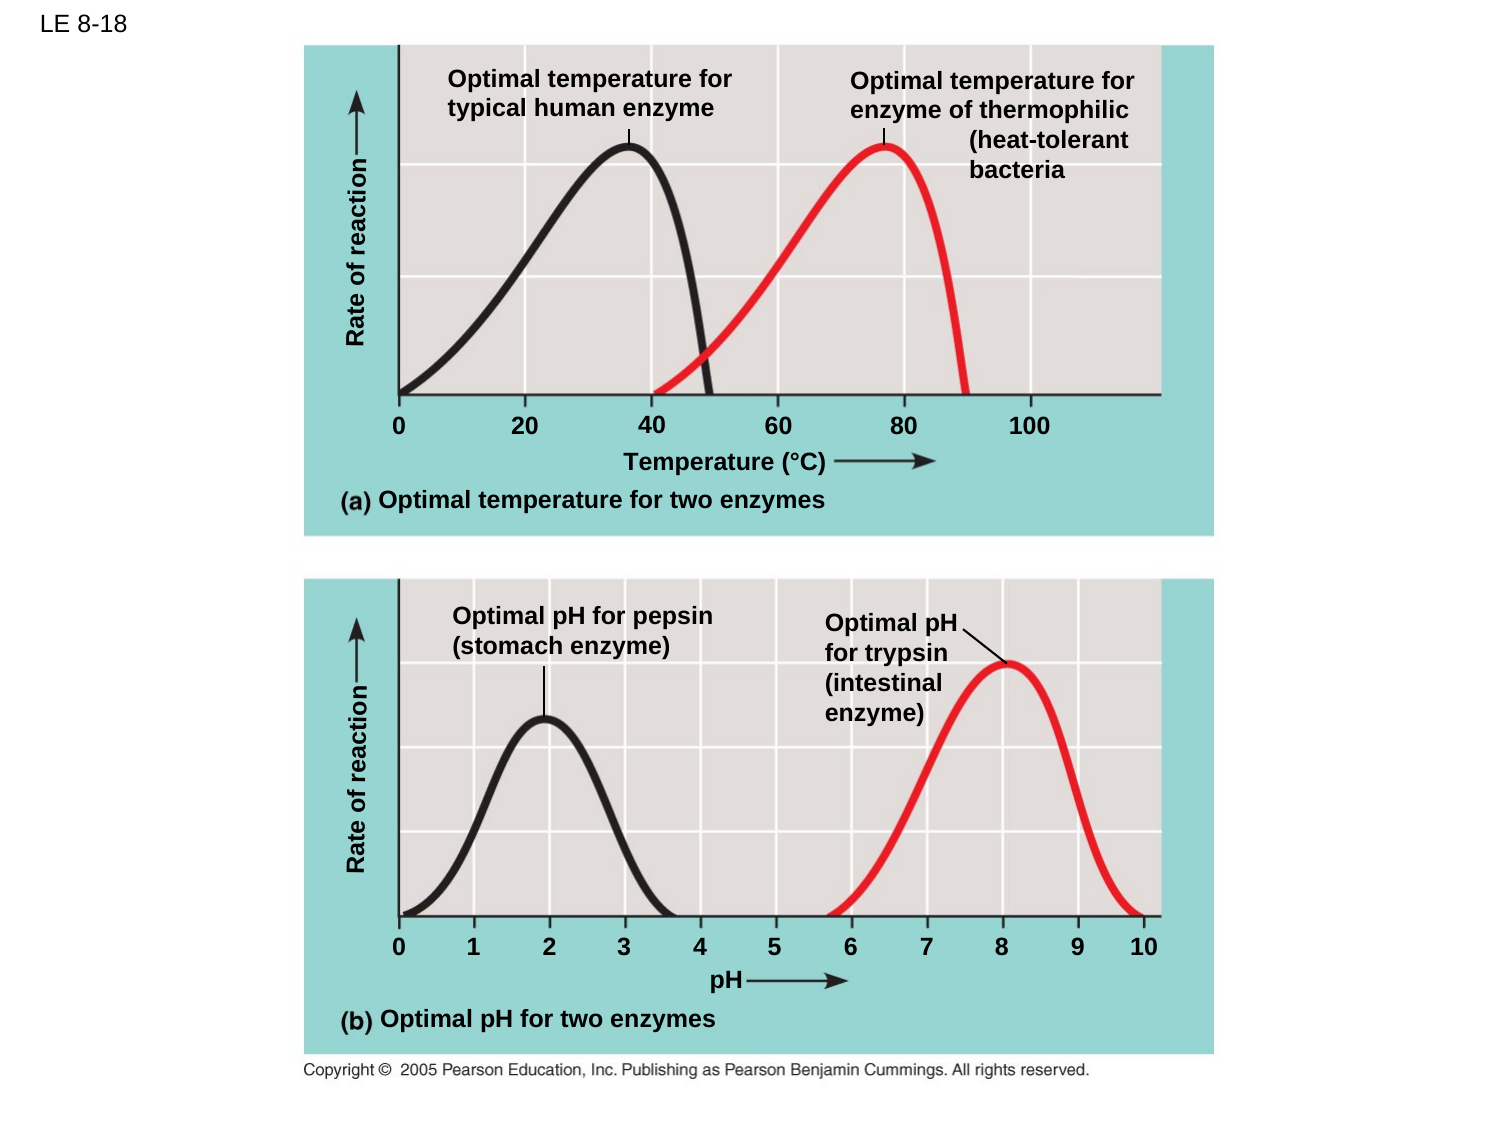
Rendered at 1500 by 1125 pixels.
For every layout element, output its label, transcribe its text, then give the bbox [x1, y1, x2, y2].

text_box Optimal temperature for enzyme of thermophilic (heat-tolerant bacteria [850, 70, 1143, 216]
text_box 100 [1008, 415, 1055, 442]
text_box 80 [890, 415, 921, 442]
picture [275, 37, 1225, 1088]
text_box 6 [843, 936, 863, 963]
text_box Optimal pH for trypsin (intestinal enzyme) [824, 606, 970, 740]
text_box Optimal temperature for two enzymes [378, 489, 868, 534]
text_box 10 [1130, 936, 1162, 962]
text_box 5 [767, 936, 787, 963]
text_box pH [689, 969, 743, 1004]
text_box Optimal pH for two enzymes [379, 1008, 869, 1053]
text_box Temperature (°C) [623, 451, 831, 480]
text_box 8 [994, 936, 1014, 963]
text_box 0 [392, 415, 412, 442]
text_box 4 [693, 936, 712, 963]
text_box Rate of reaction [343, 158, 376, 366]
text_box 0 [392, 936, 412, 963]
text_box 3 [617, 936, 637, 963]
text_box 1 [466, 936, 486, 963]
text_box Rate of reaction [344, 685, 377, 893]
text_box Optimal temperature for typical human enzyme [447, 67, 737, 155]
text_box 9 [1070, 936, 1090, 963]
text_box 20 [510, 415, 542, 442]
text_box 60 [764, 415, 796, 442]
text_box 40 [638, 414, 669, 441]
text_box 2 [542, 936, 562, 963]
title LE 8-18 [24, 0, 351, 51]
text_box Optimal pH for pepsin (stomach enzyme) [452, 599, 741, 687]
text_box 7 [919, 936, 939, 963]
